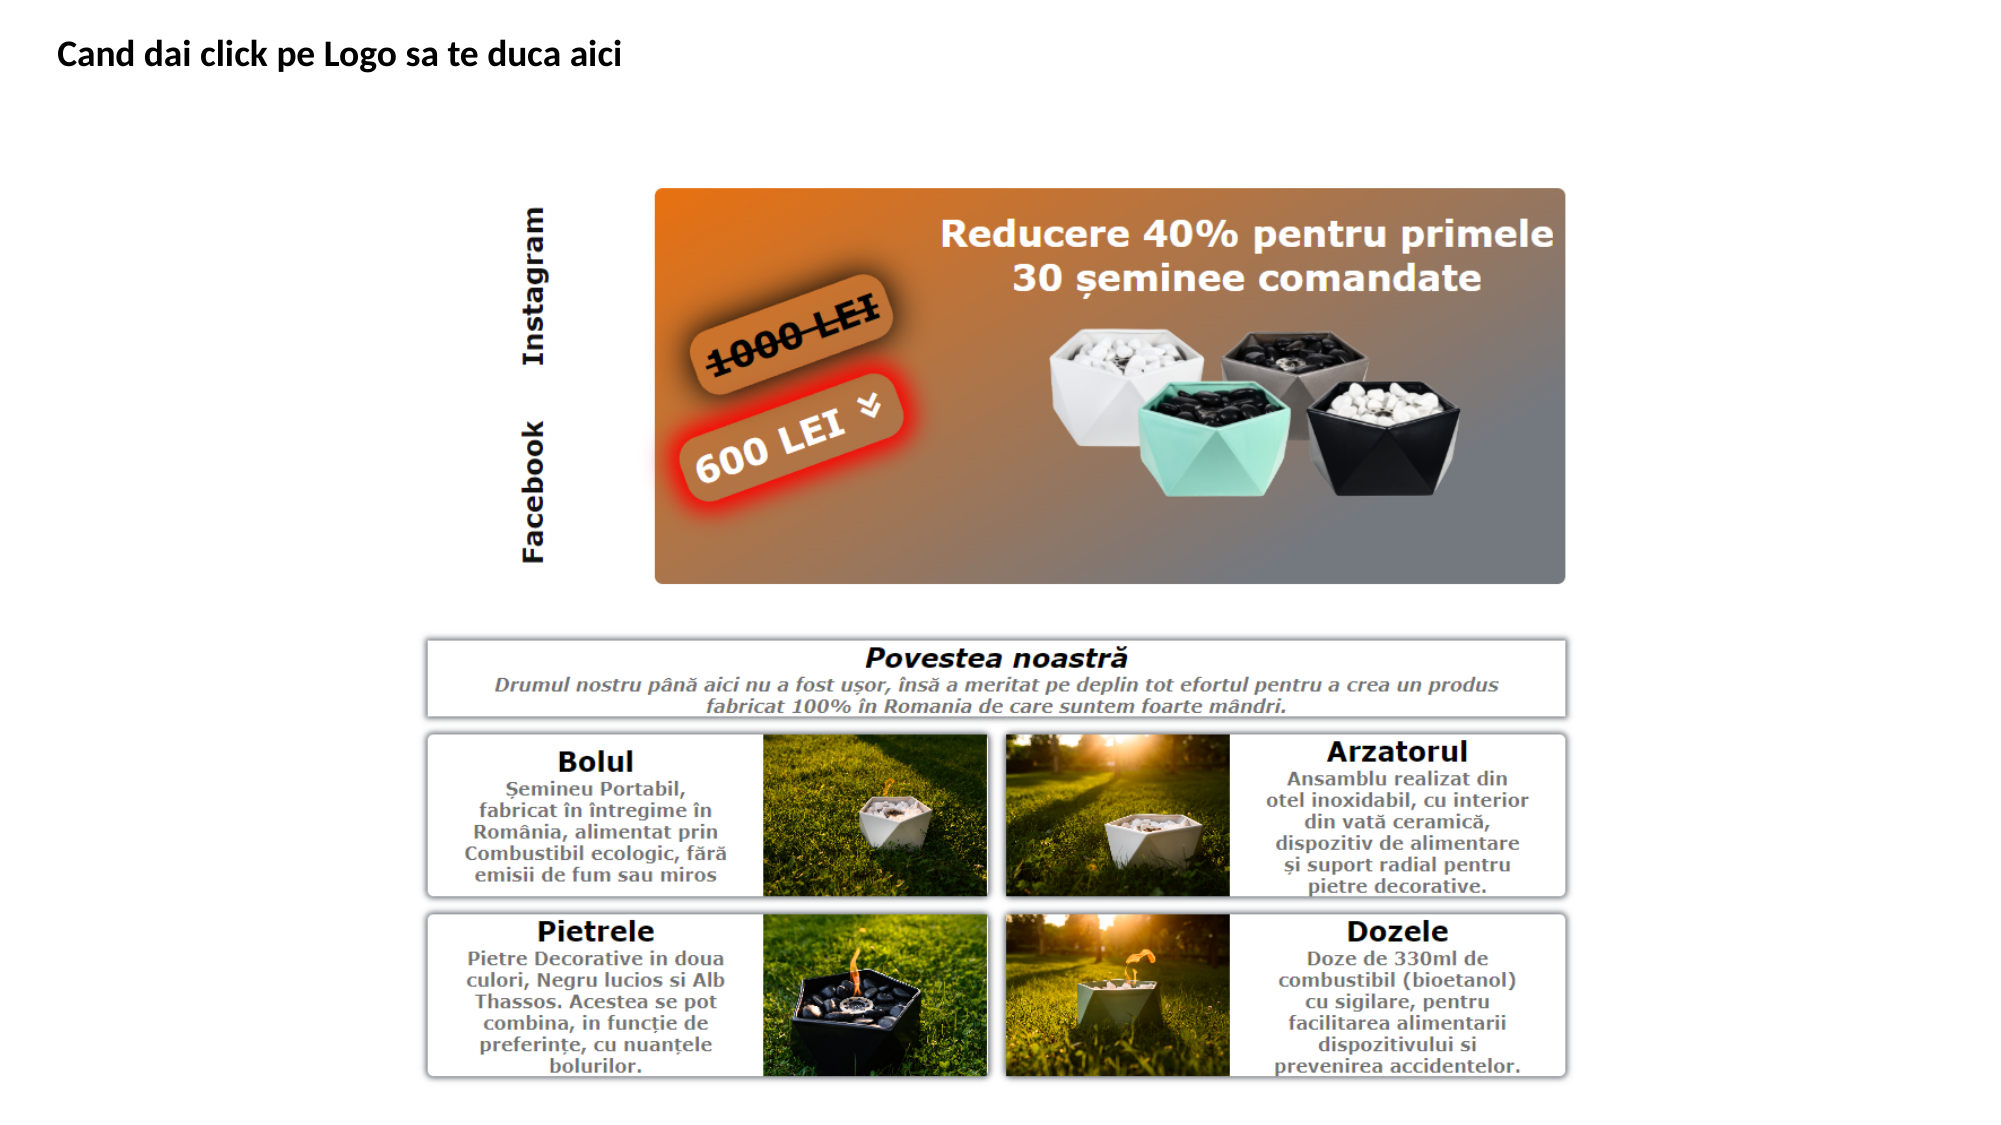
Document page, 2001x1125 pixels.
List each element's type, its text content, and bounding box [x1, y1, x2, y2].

picture [325, 135, 1675, 1092]
text_box Cand dai click pe Logo sa te duca aici [42, 21, 644, 83]
